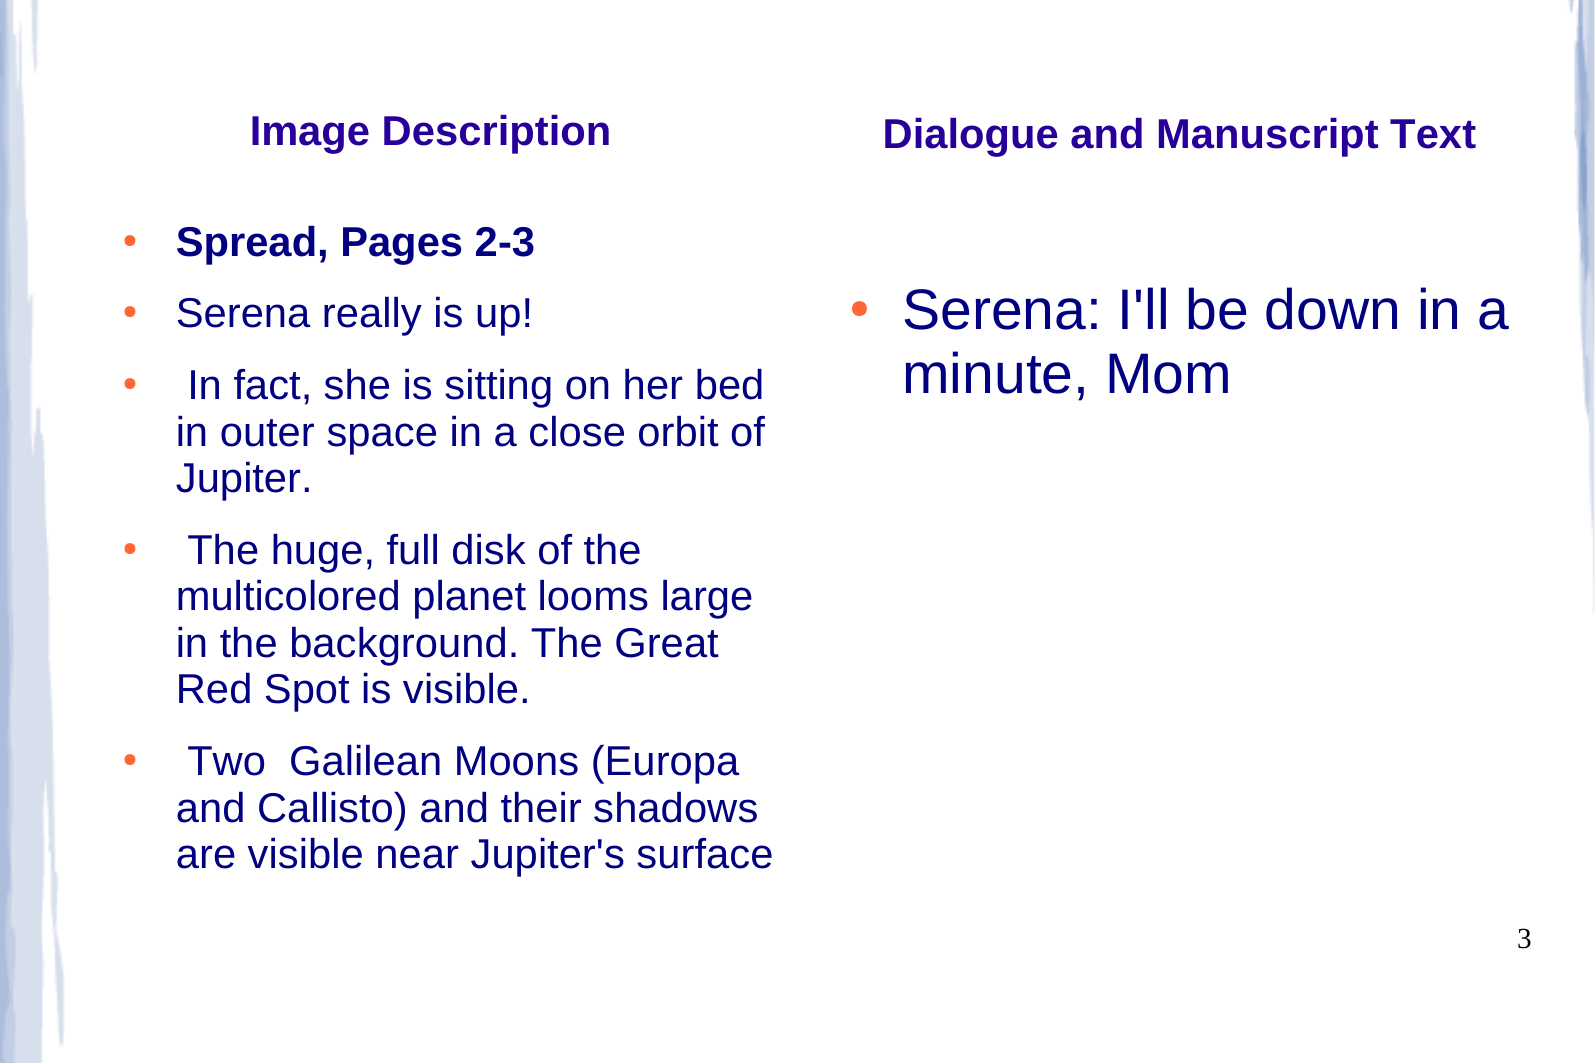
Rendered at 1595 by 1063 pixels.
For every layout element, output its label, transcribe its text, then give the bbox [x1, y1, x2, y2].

list Spread, Pages 2-3 Serena really is up! In fact, she is sitting on her bed in outer space in a close orbit of Jupiter. The huge, full disk of the multicolored planet looms large in the background. The Great Red Spot is visible. Two Galilean Moons (Europa and Callisto) and their shadows are visible near Jupiter's surface [105, 218, 789, 950]
list Serena: I'll be down in a minute, Mom [831, 278, 1516, 931]
title Dialogue and Manuscript Text [825, 45, 1541, 223]
picture [0, 0, 1595, 1063]
title Image Description [79, 42, 796, 220]
